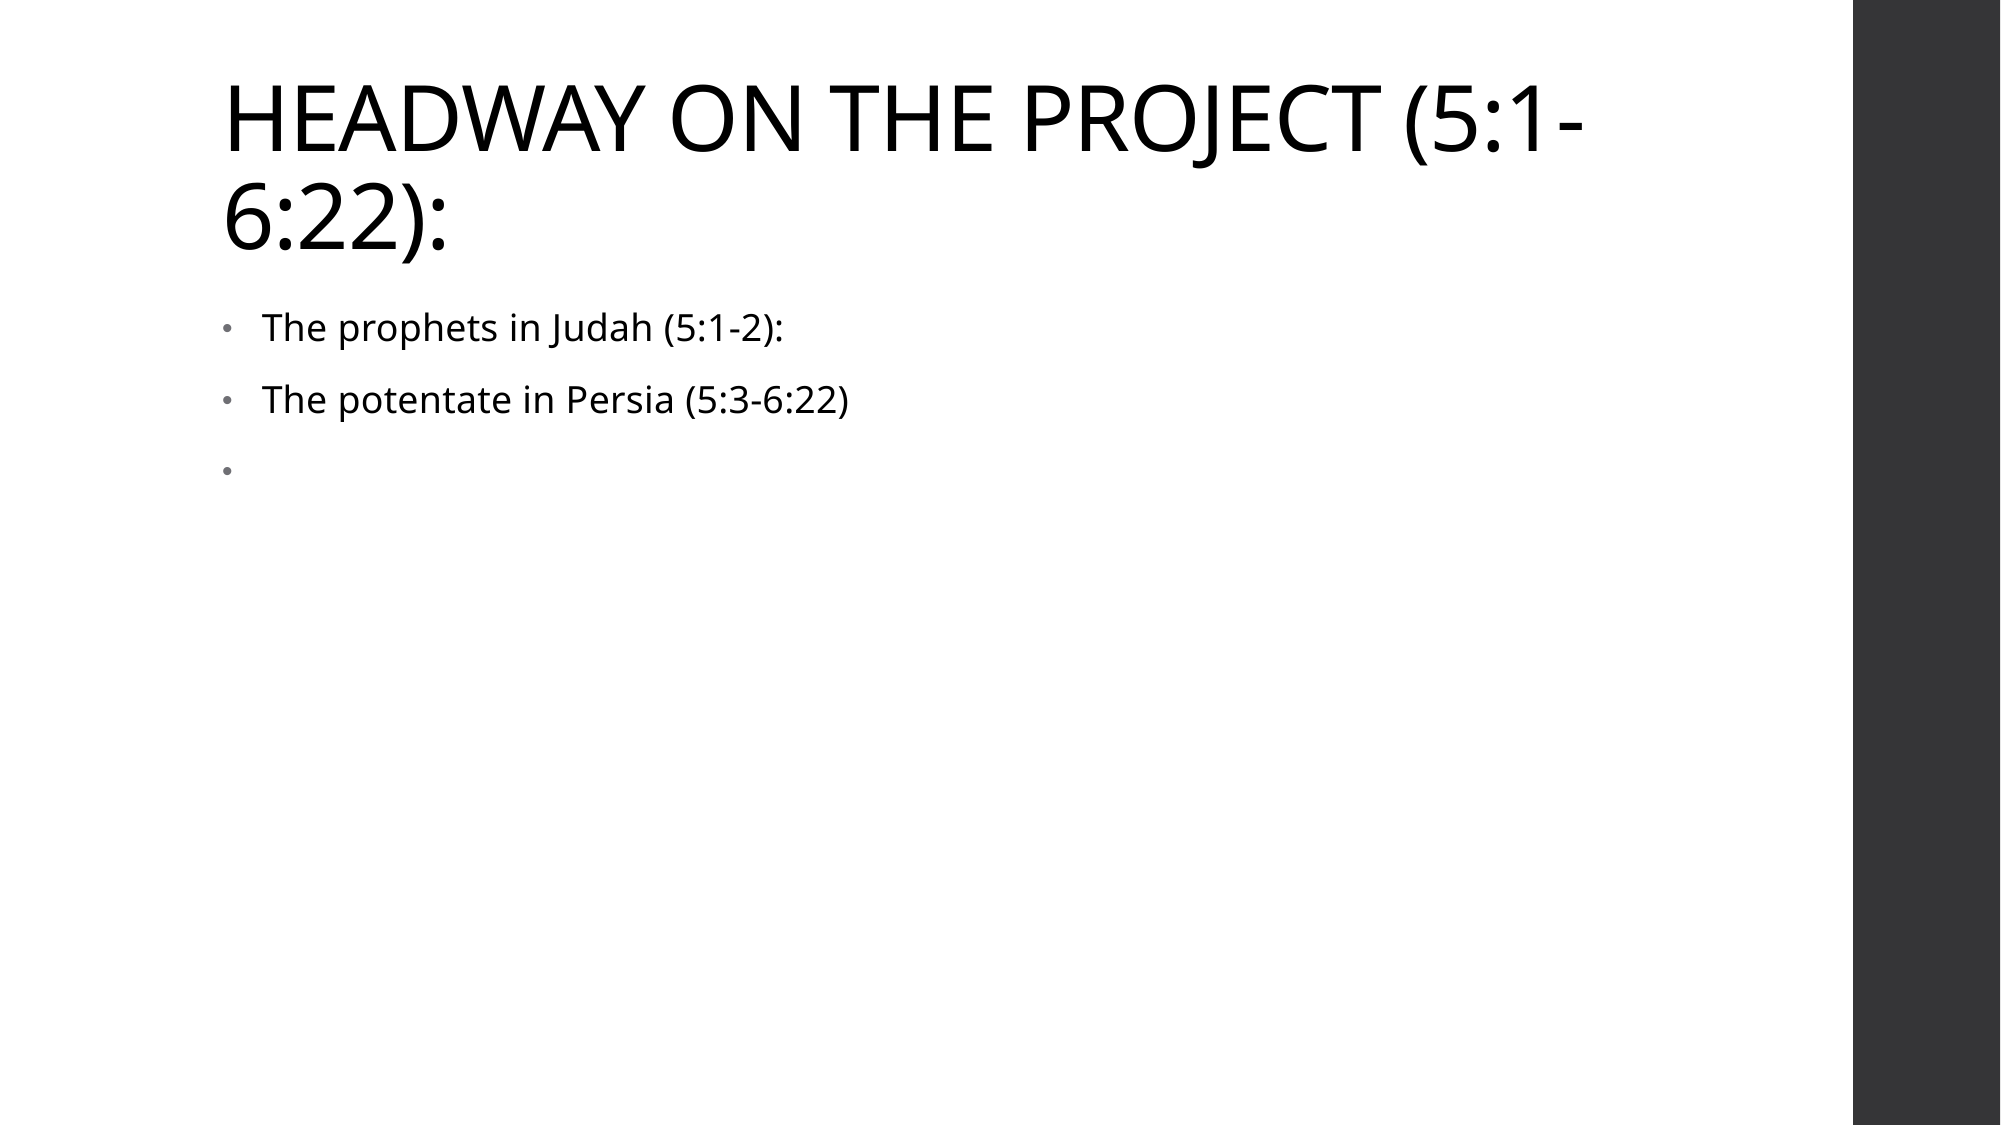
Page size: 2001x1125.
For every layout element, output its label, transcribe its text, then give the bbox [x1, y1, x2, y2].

title HEADWAY ON THE PROJECT (5:1-6:22): [206, 60, 1797, 278]
list The prophets in Judah (5:1-2): The potentate in Persia (5:3-6:22) [206, 299, 1617, 1014]
